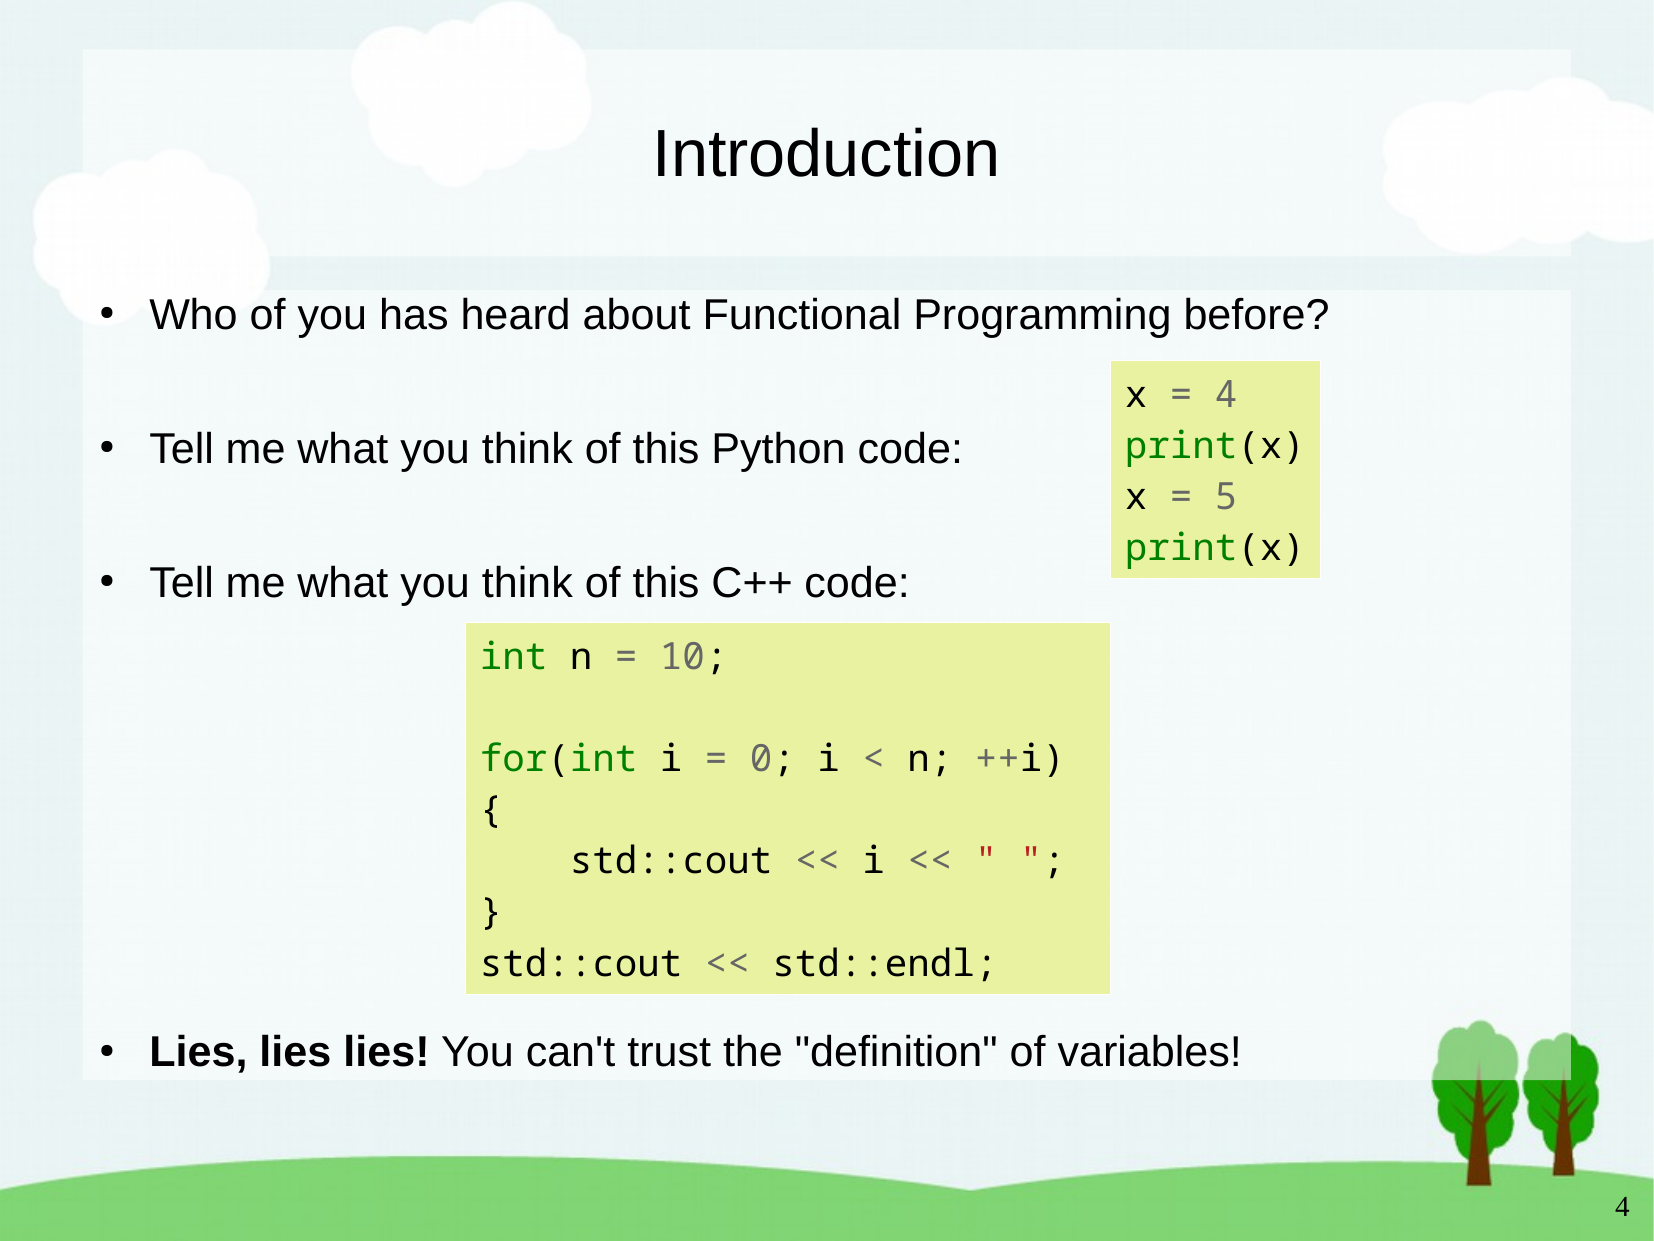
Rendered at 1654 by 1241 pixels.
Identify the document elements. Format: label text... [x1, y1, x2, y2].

picture [0, 0, 1654, 1241]
text_box int n = 10; for(int i = 0; i < n; ++i) { std::cout << i << " "; } std::cout << std::endl; [465, 622, 1111, 976]
list Who of you has heard about Functional Programming before? Tell me what you think of this Python code: Tell me what you think of this C++ code: Lies, lies lies! You can't trust the "definition" of variables! [82, 290, 1571, 1081]
title Introduction [82, 49, 1571, 257]
text_box x = 4 print(x) x = 5 print(x) [1110, 360, 1321, 571]
